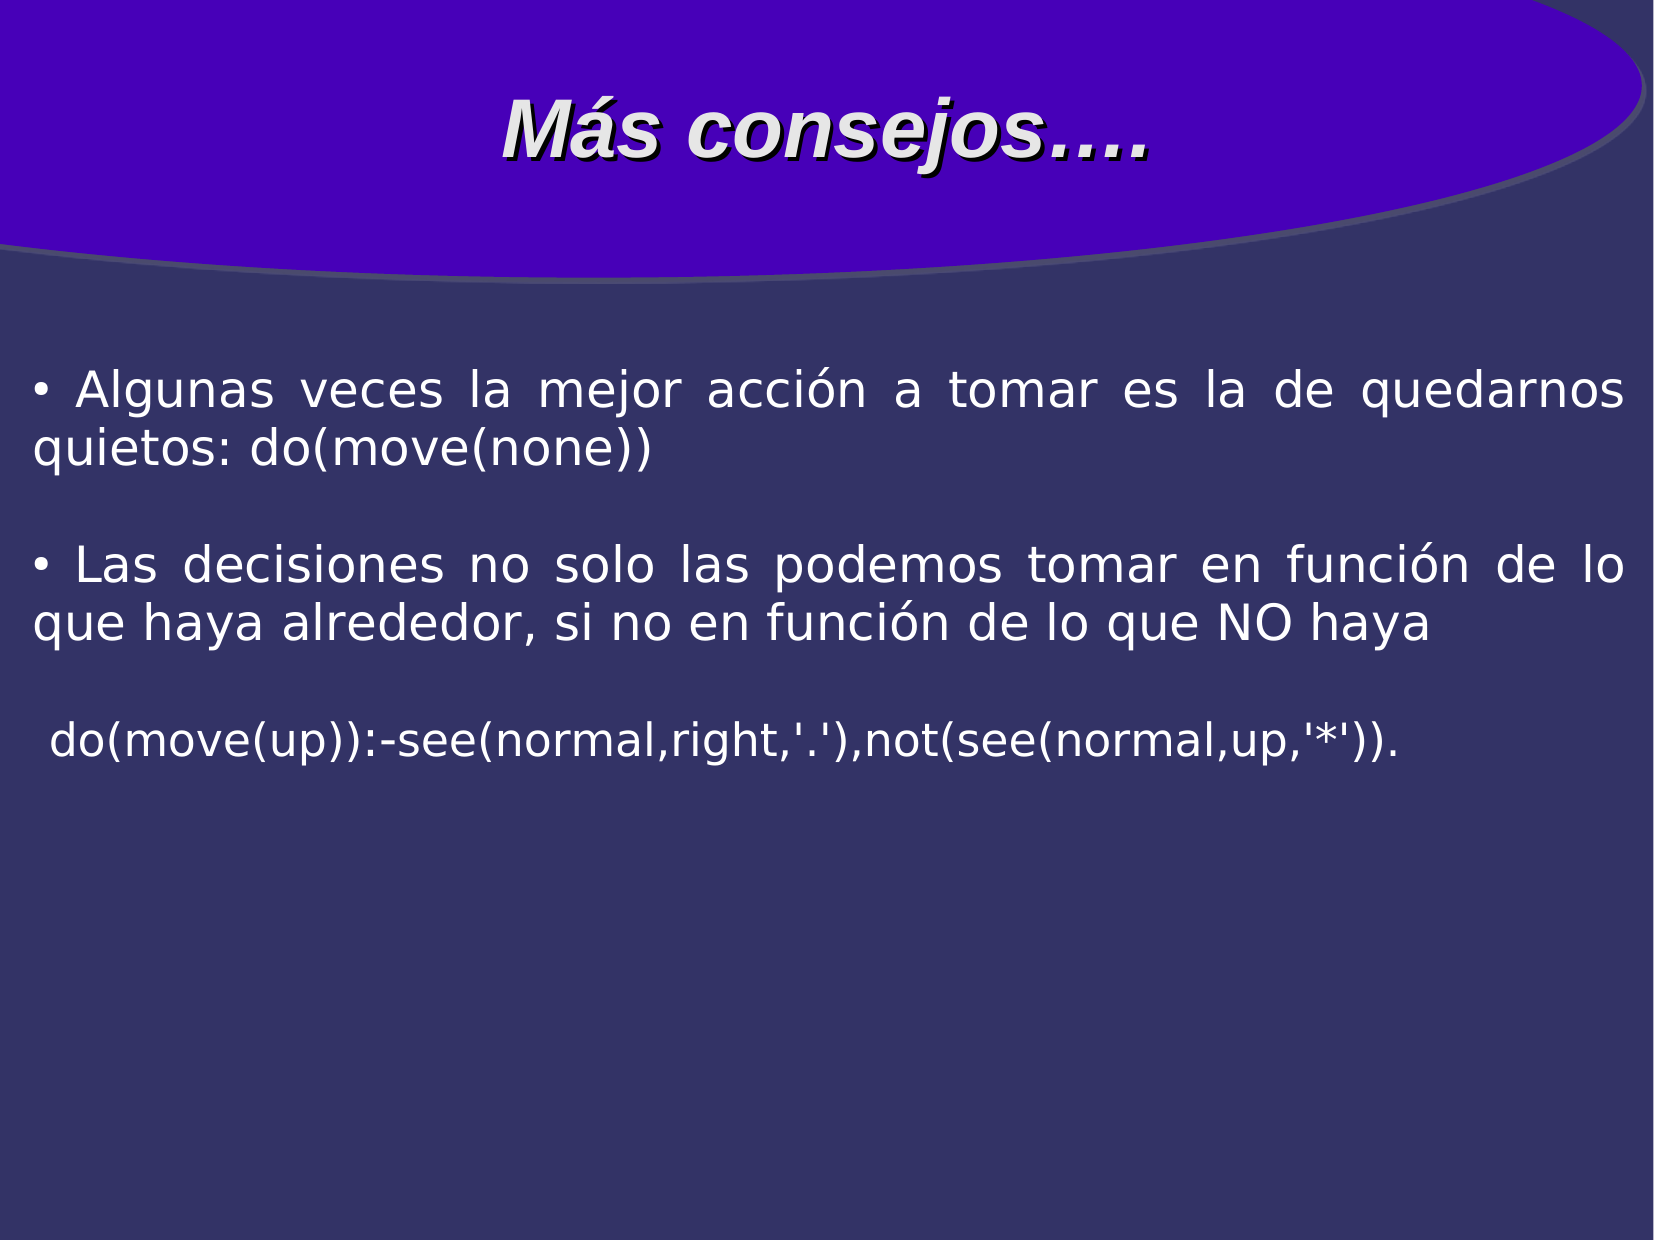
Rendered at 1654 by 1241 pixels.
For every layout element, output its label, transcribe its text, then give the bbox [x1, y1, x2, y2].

title Más consejos…. [121, 25, 1534, 233]
text_box Algunas veces la mejor acción a tomar es la de quedarnos quietos: do(move(none)) Las decisiones no solo las podemos tomar en función de lo que haya alrededor, si no en función de lo que NO haya do(move(up)):-see(normal,right,'.'),not(see(normal,up,'*')). [17, 295, 1642, 1188]
